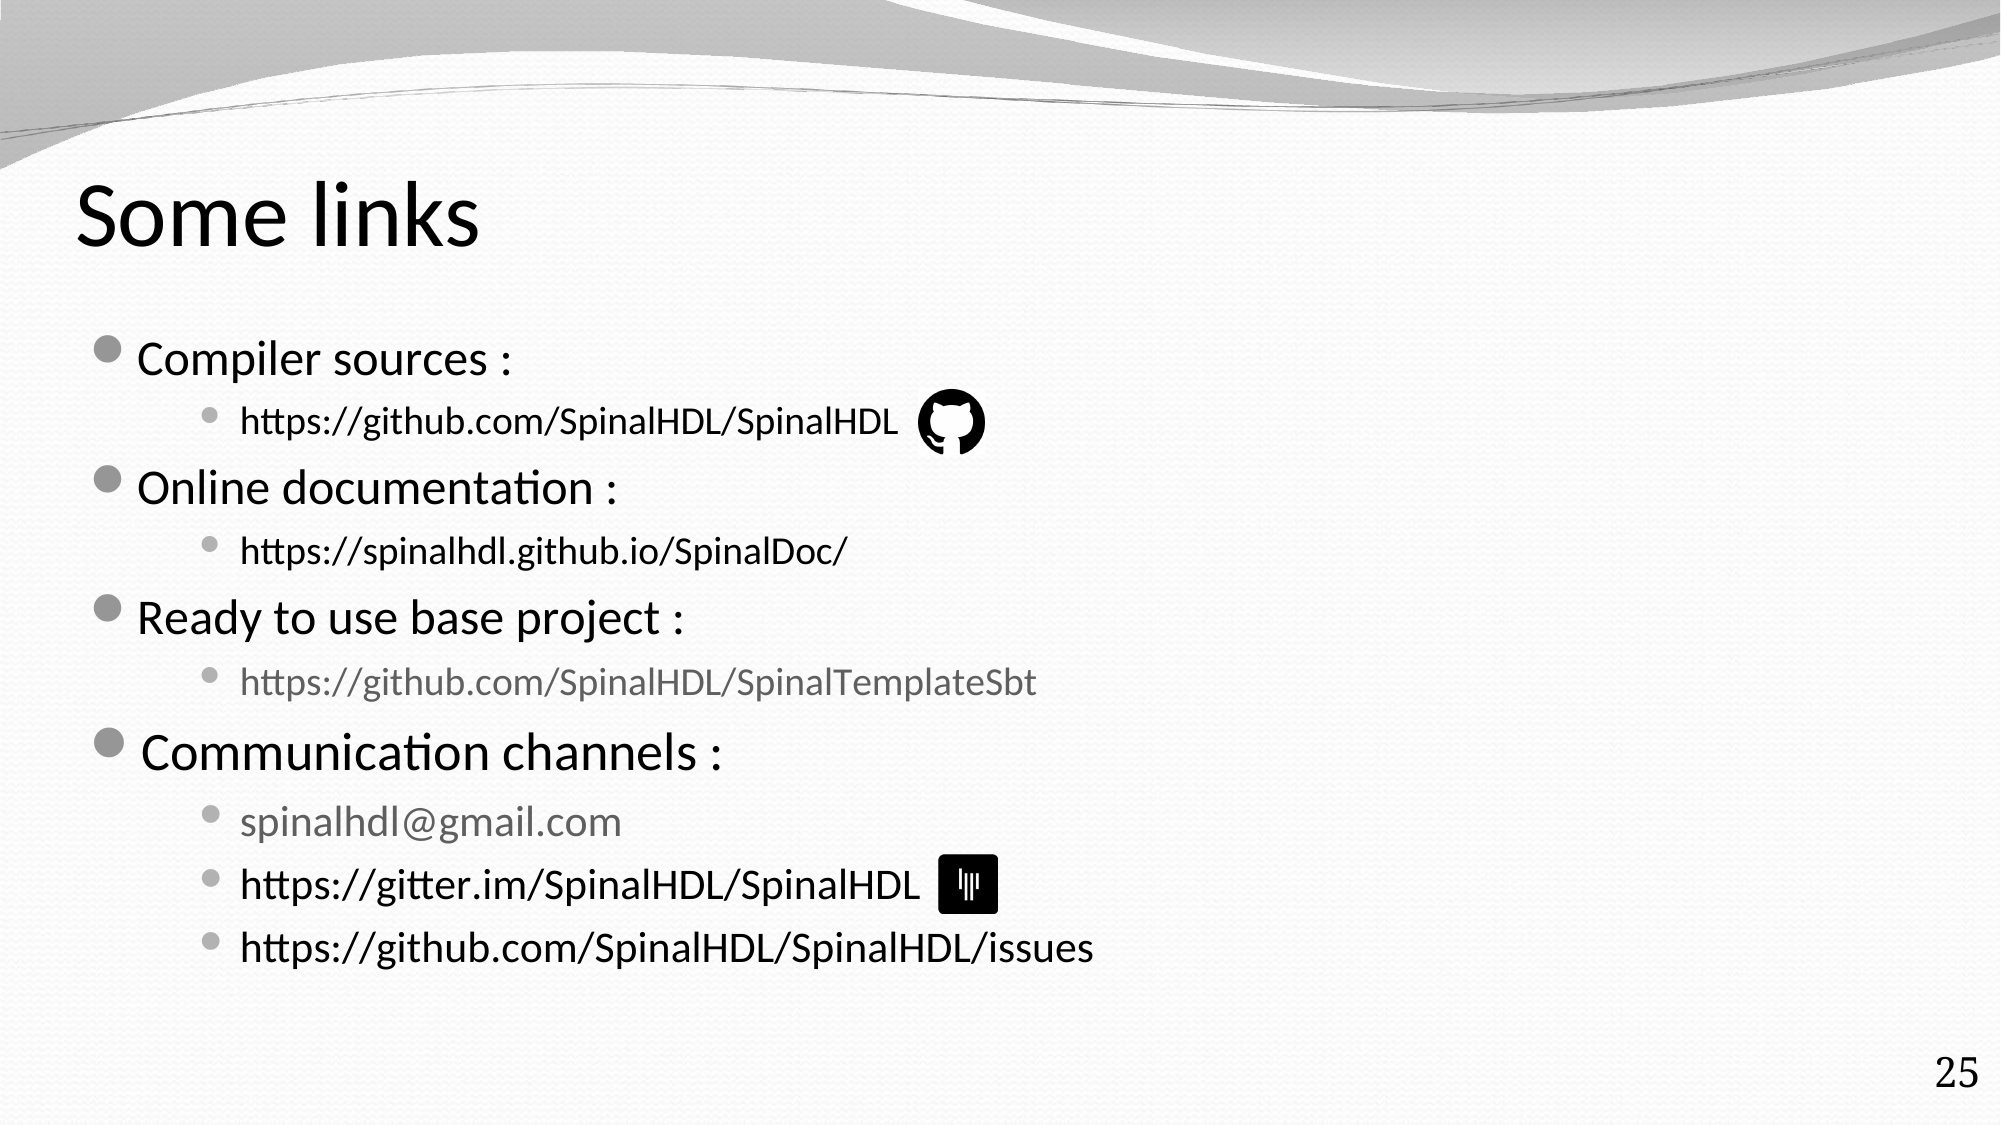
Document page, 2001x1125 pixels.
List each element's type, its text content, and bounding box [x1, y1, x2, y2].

list Compiler sources : https://github.com/SpinalHDL/SpinalHDL Online documentation : https://spinalhdl.github.io/SpinalDoc/ Ready to use base project : https://github.com/SpinalHDL/SpinalTemplateSbt Communication channels : spinalhdl@gmail.com https://gitter.im/SpinalHDL/SpinalHDL https://github.com/SpinalHDL/SpinalHDL/issues [75, 317, 1426, 1038]
picture [0, 0, 2001, 1125]
text_box <numéro> [1813, 1042, 1981, 1103]
title Some links [75, 78, 1426, 266]
